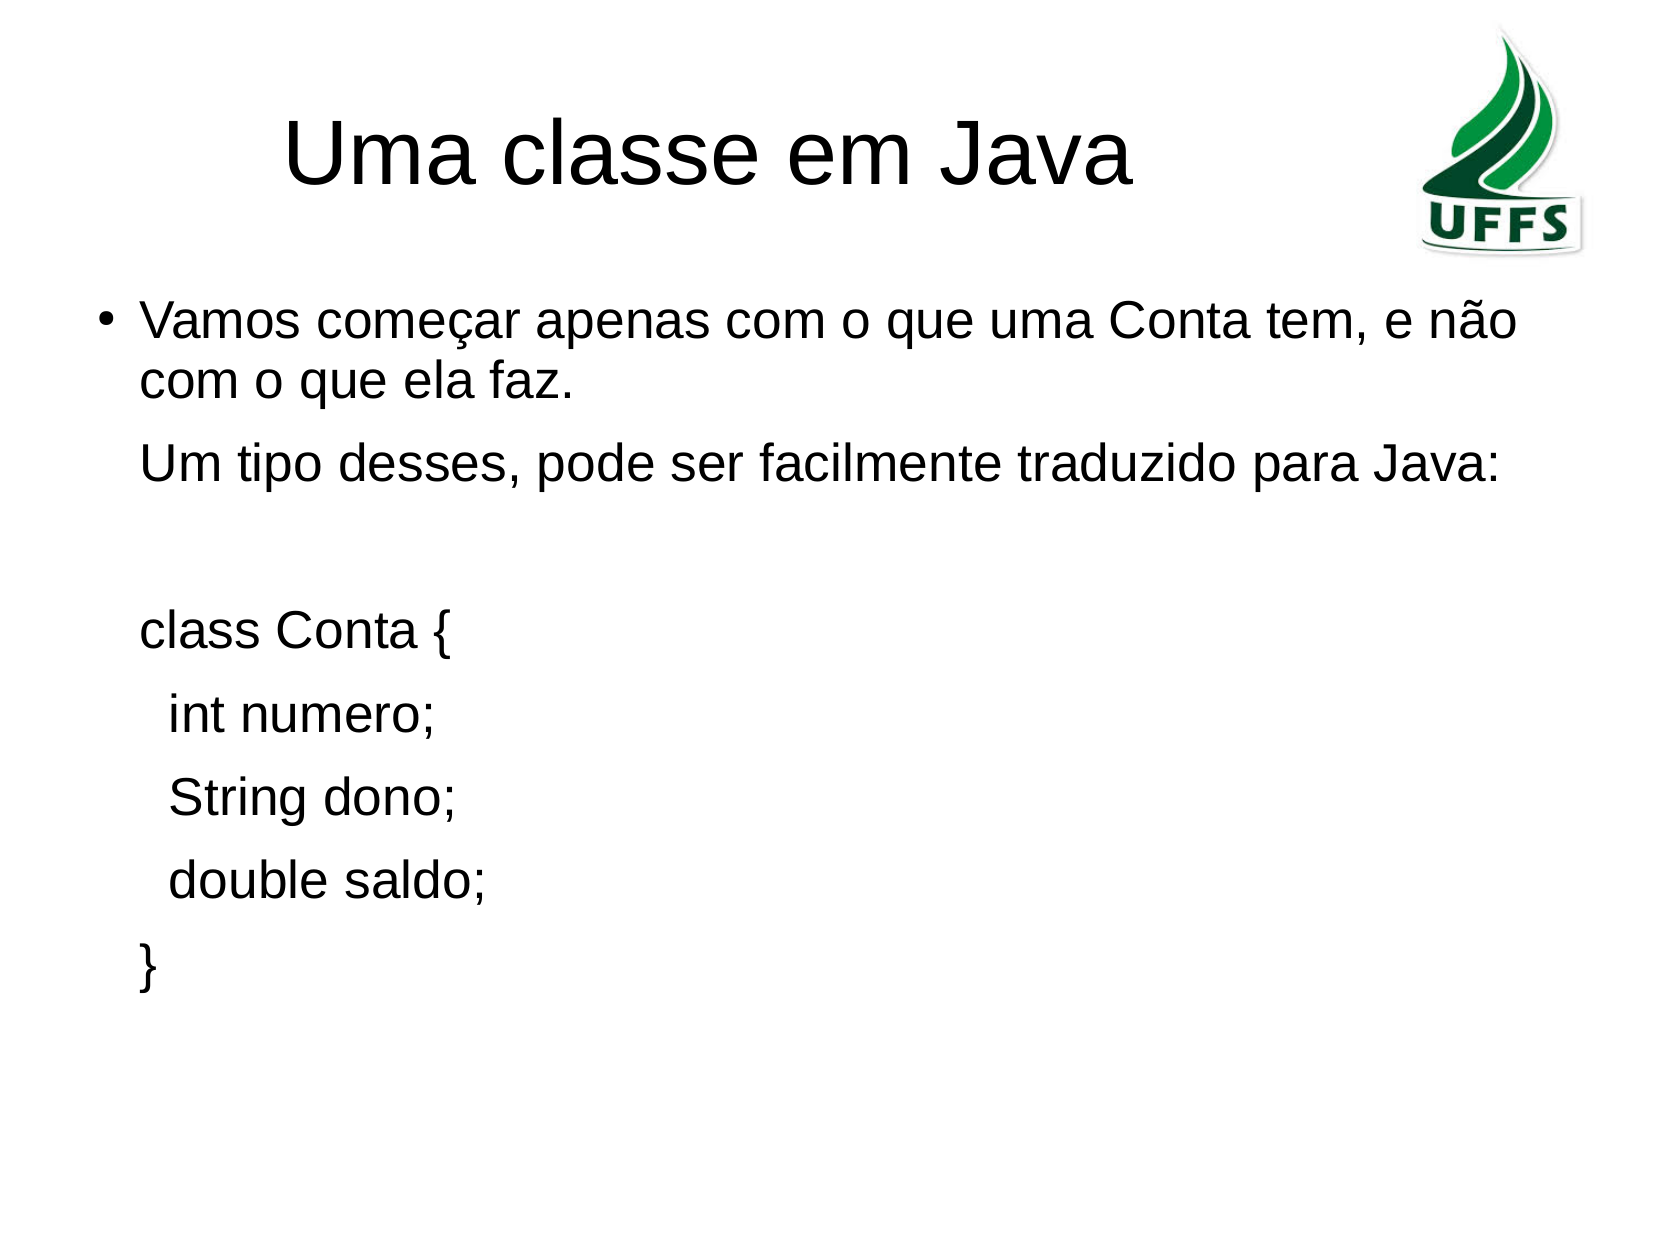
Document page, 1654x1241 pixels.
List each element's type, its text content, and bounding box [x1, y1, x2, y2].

list Vamos começar apenas com o que uma Conta tem, e não com o que ela faz. Um tipo desses, pode ser facilmente traduzido para Java: class Conta { int numero; String dono; double saldo; } [82, 290, 1571, 1010]
picture [1381, 20, 1624, 272]
title Uma classe em Java [82, 49, 1335, 257]
